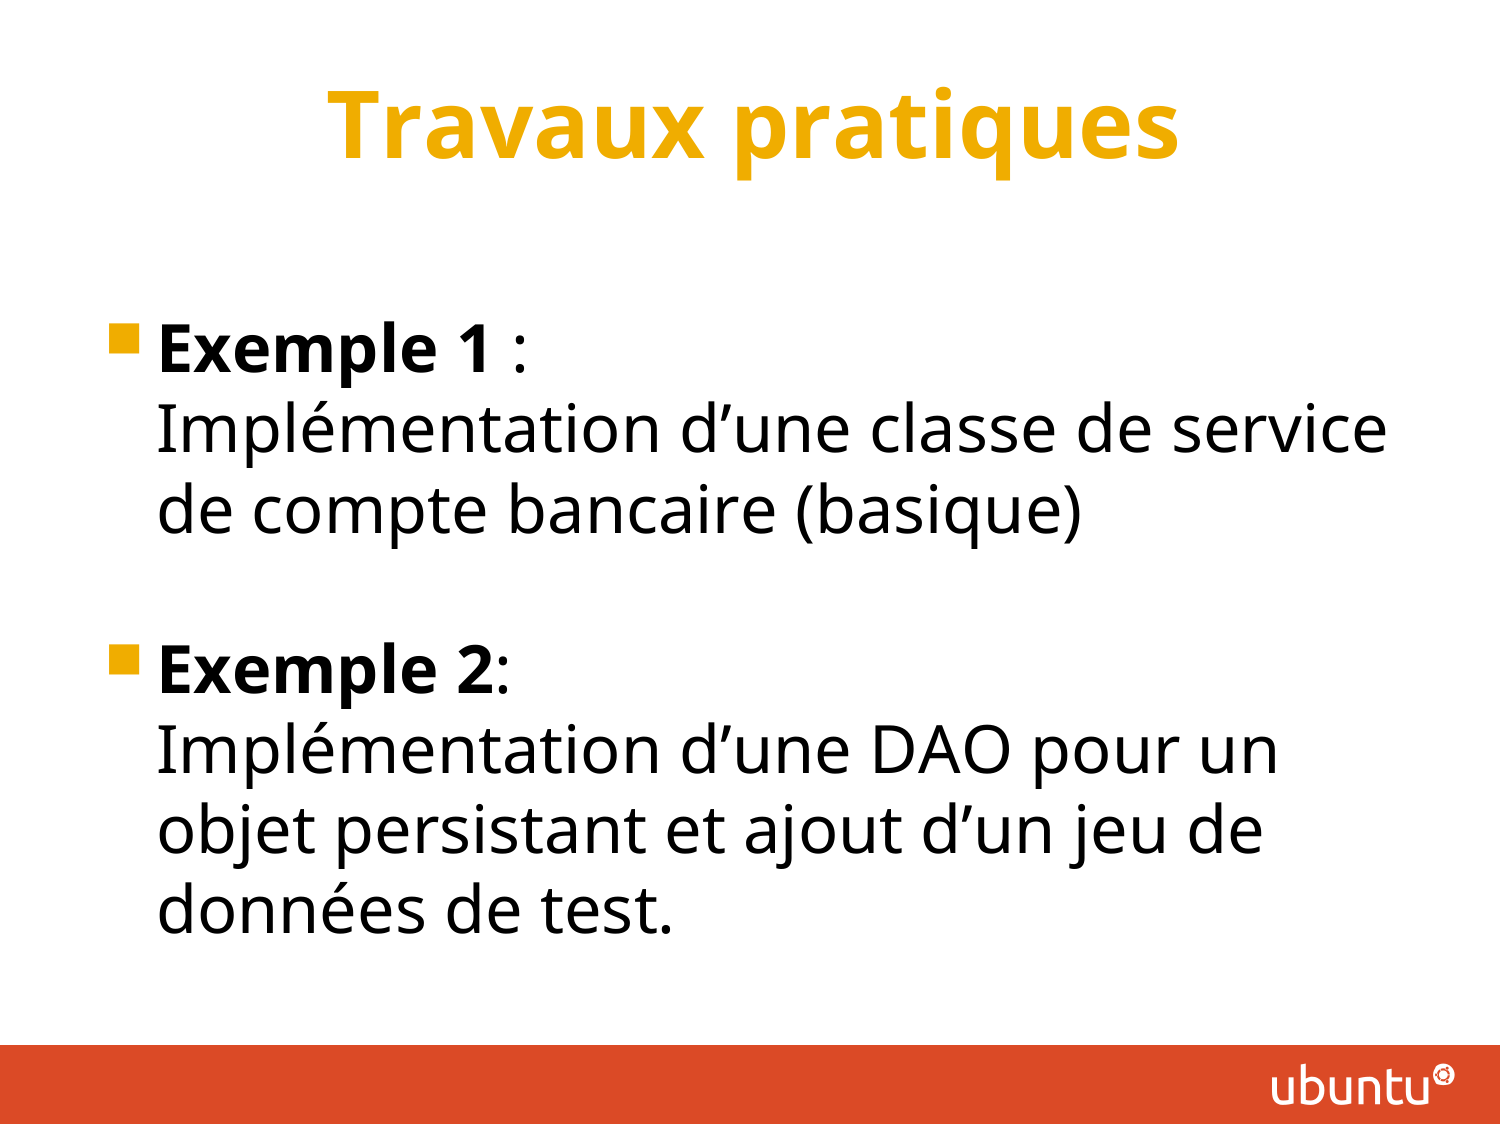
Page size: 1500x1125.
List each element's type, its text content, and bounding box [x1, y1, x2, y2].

title Travaux pratiques [75, 25, 1425, 231]
picture [0, 1045, 1500, 1124]
list Exemple 1 : Implémentation d’une classe de service de compte bancaire (basique) Exemple 2: Implémentation d’une DAO pour un objet persistant et ajout d’un jeu de données de test. [75, 291, 1425, 1050]
